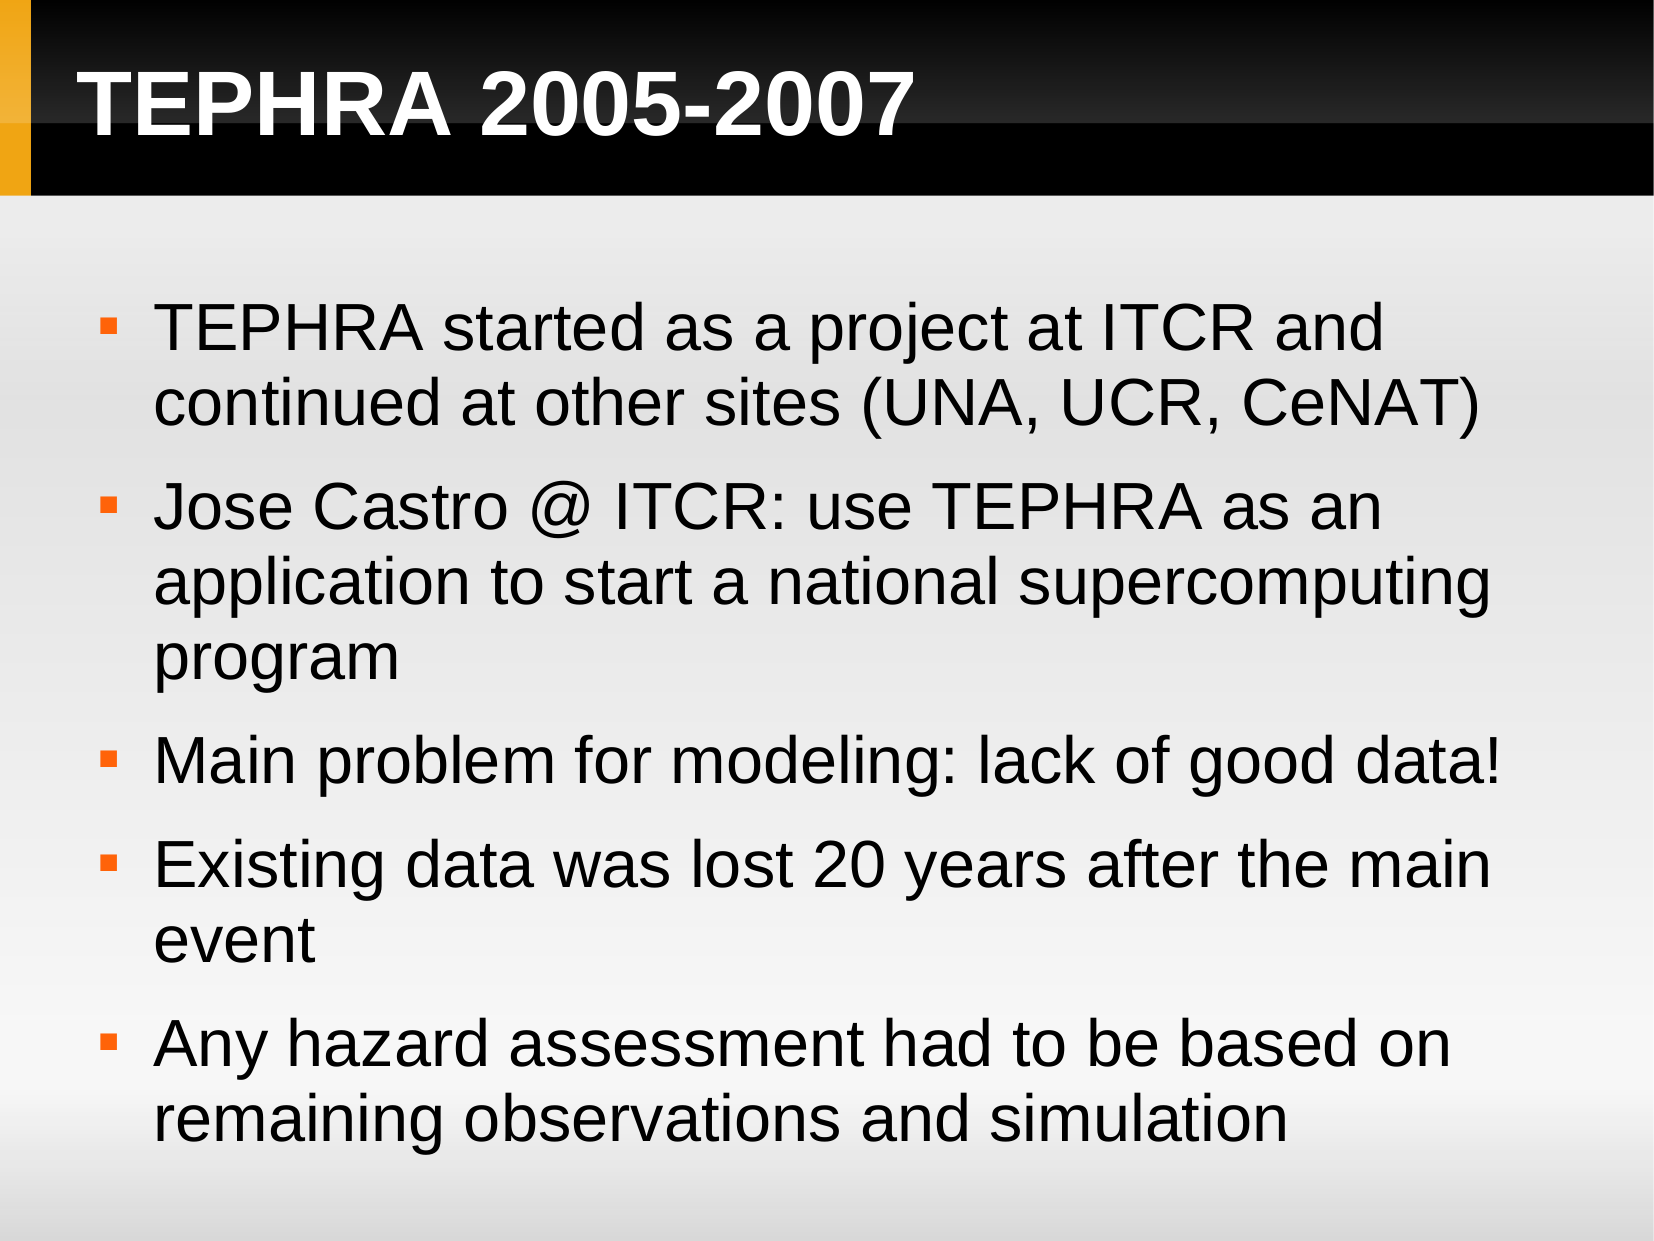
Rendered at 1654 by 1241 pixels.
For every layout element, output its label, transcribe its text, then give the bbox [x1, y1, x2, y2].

list TEPHRA started as a project at ITCR and continued at other sites (UNA, UCR, CeNAT) Jose Castro @ ITCR: use TEPHRA as an application to start a national supercomputing program Main problem for modeling: lack of good data! Existing data was lost 20 years after the main event Any hazard assessment had to be based on remaining observations and simulation [82, 290, 1571, 1157]
picture [0, 0, 1654, 1241]
title TEPHRA 2005-2007 [76, 7, 1565, 200]
